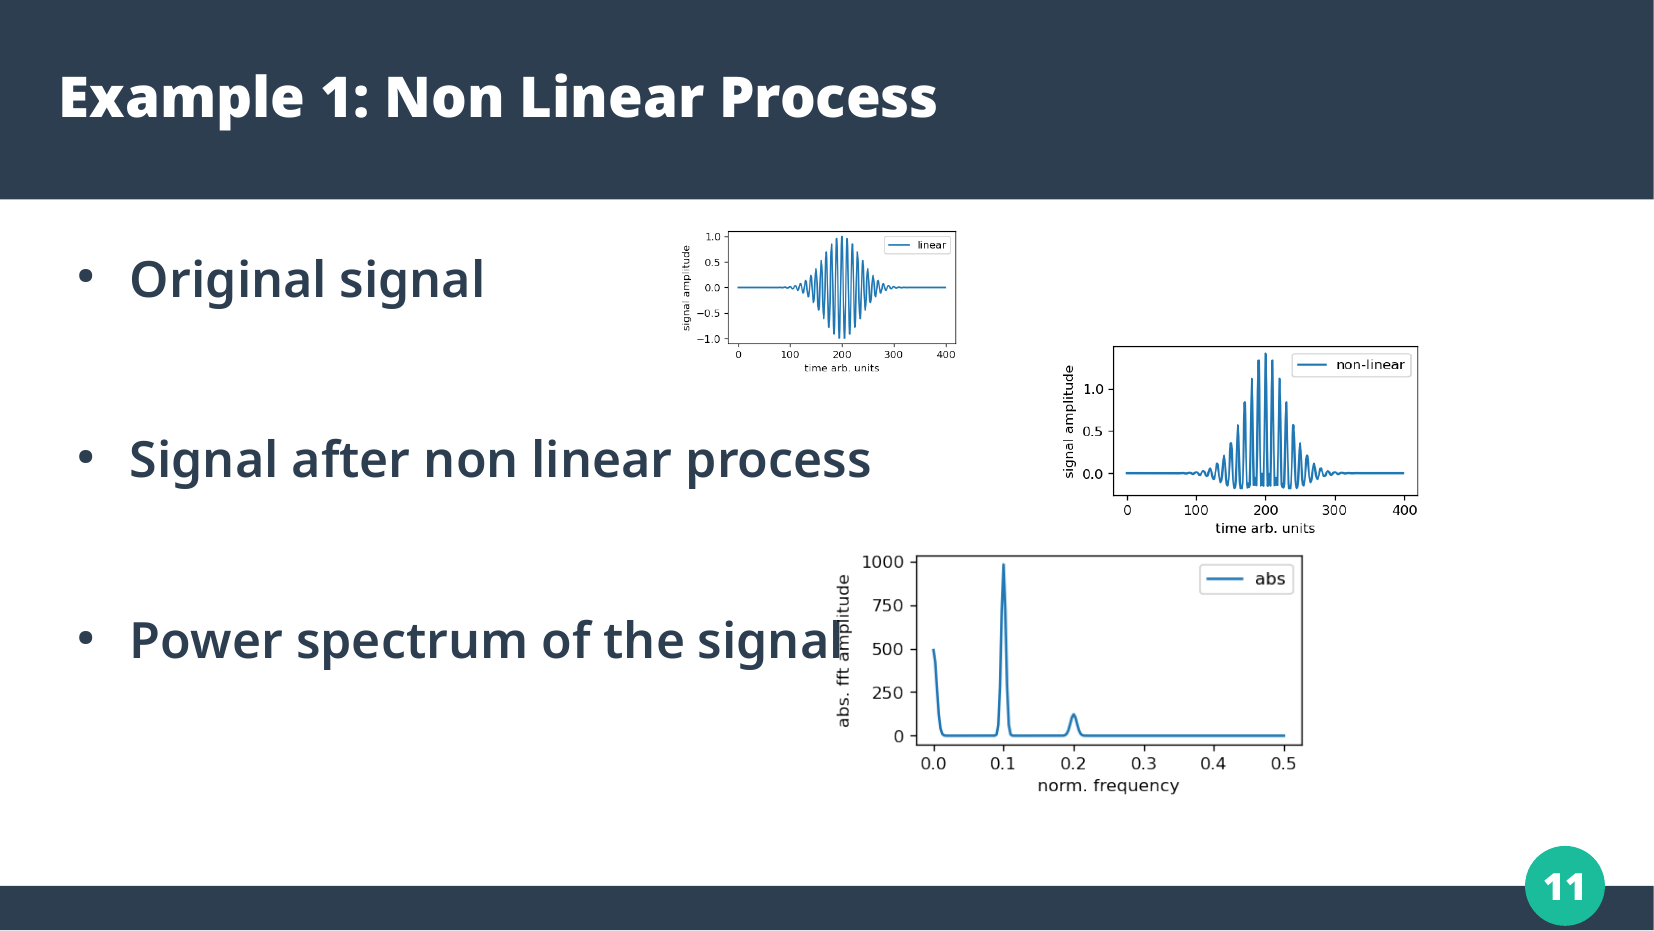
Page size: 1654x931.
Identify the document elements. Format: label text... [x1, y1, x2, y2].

picture [675, 224, 962, 380]
list Original signal Signal after non linear process Power spectrum of the signal [59, 243, 1595, 864]
title Example 1: Non Linear Process [59, 37, 1595, 155]
picture [825, 337, 1426, 807]
